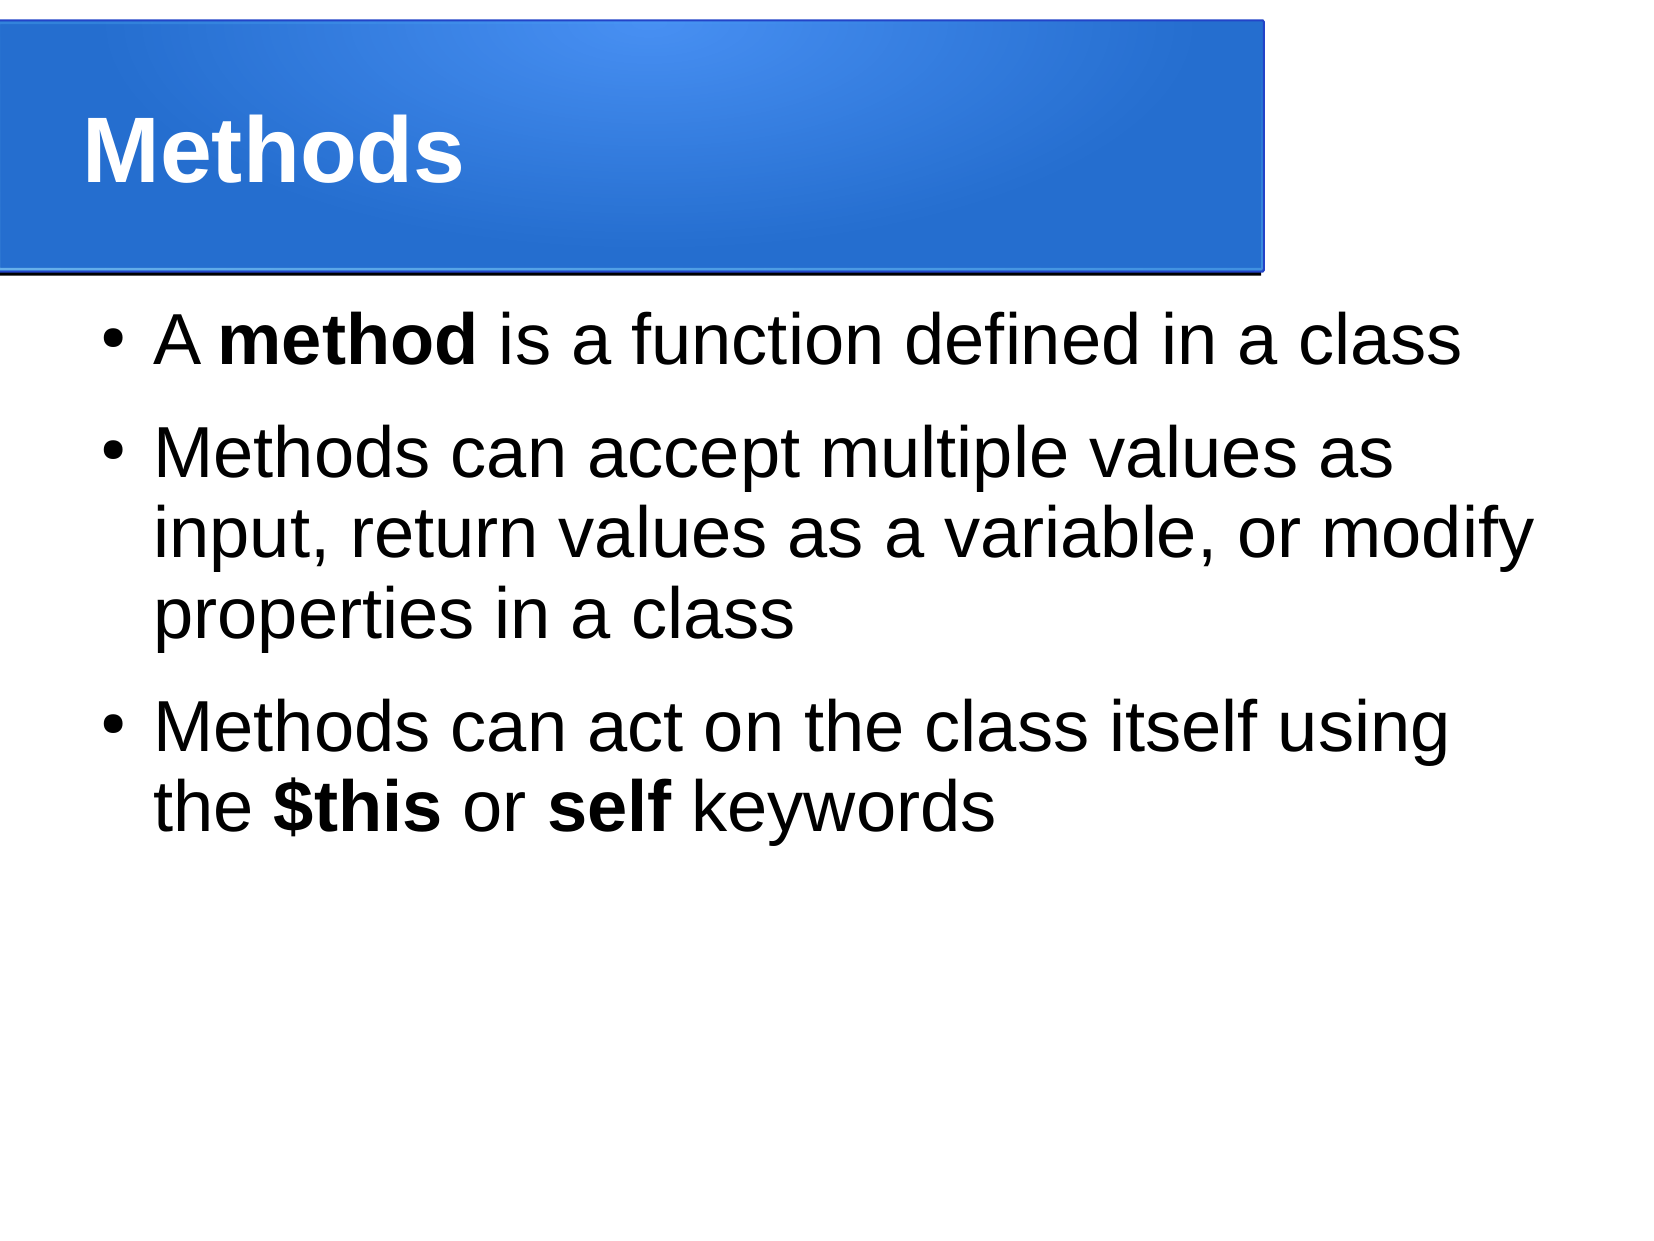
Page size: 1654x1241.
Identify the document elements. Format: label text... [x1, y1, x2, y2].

title Methods [82, 47, 1235, 252]
list A method is a function defined in a class Methods can accept multiple values as input, return values as a variable, or modify properties in a class Methods can act on the class itself using the $this or self keywords [82, 299, 1571, 1019]
